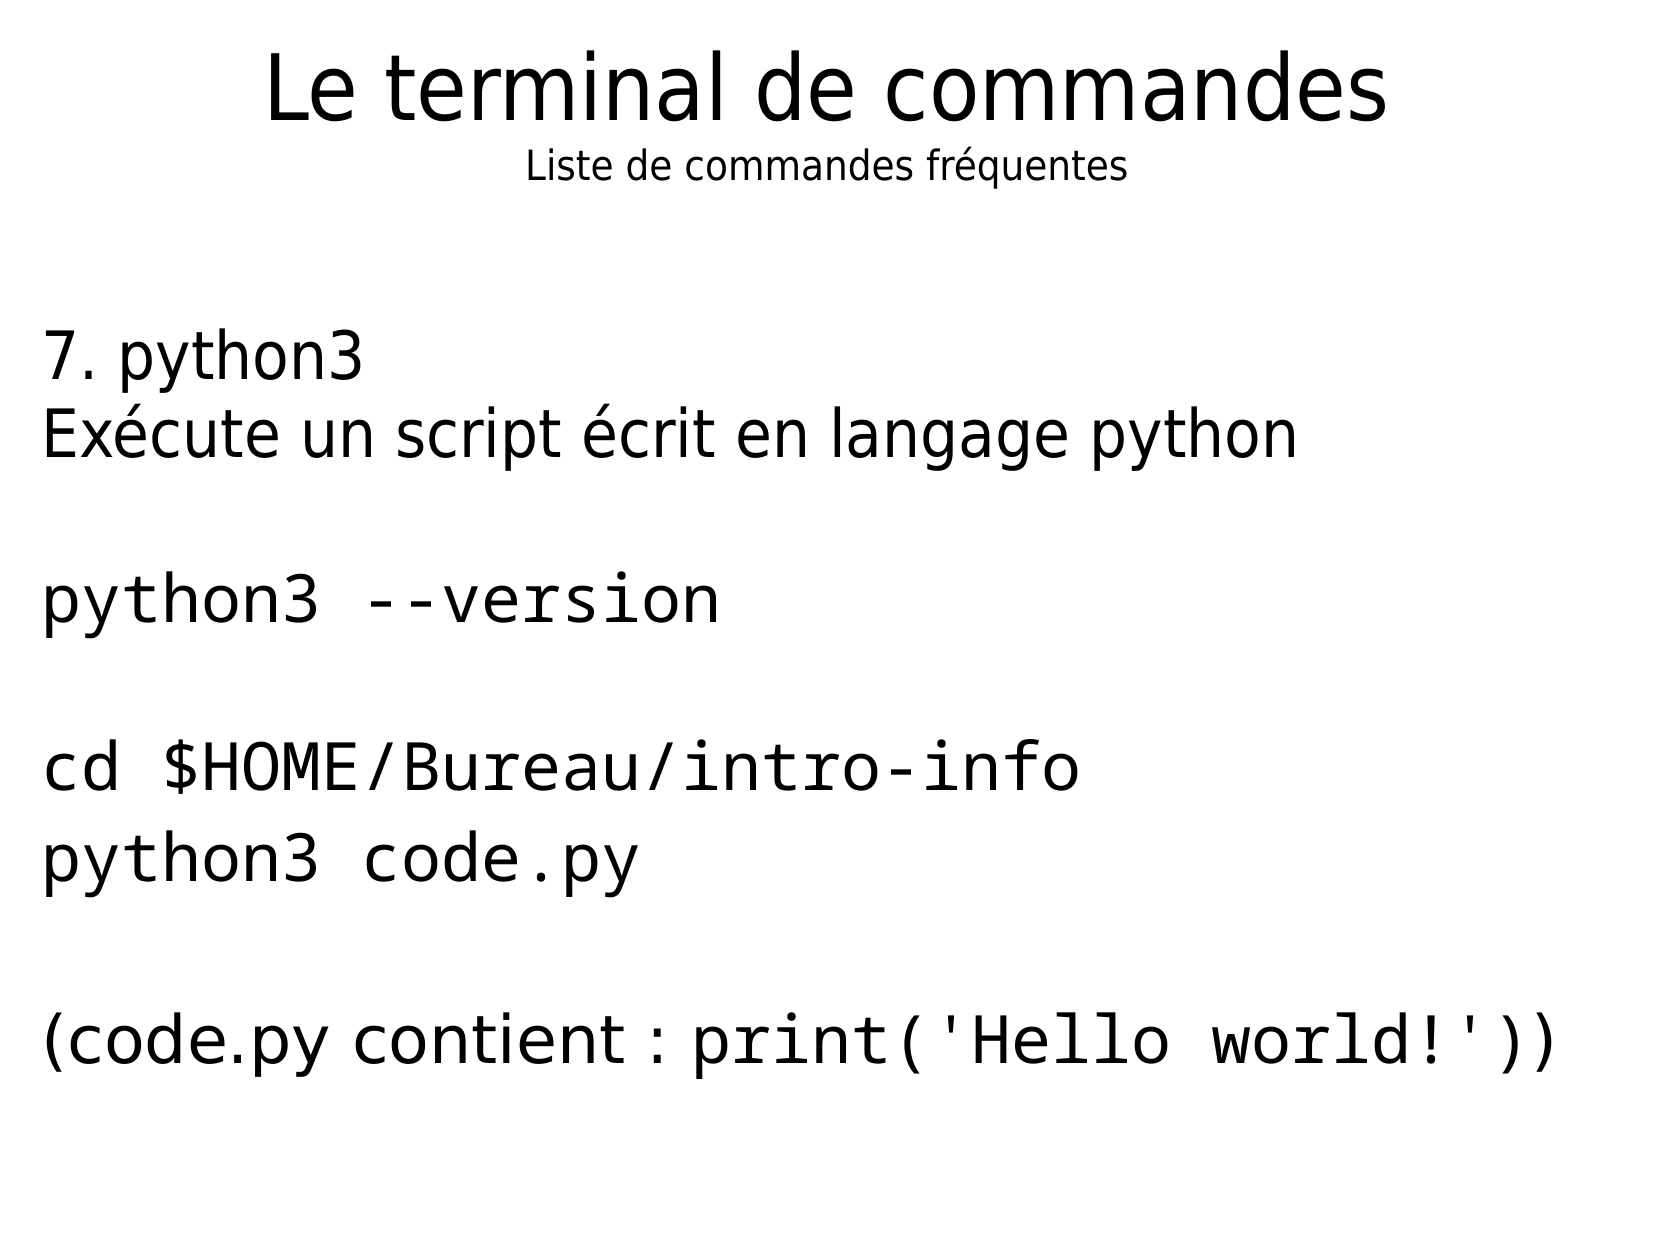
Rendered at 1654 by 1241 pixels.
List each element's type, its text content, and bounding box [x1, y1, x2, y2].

title Le terminal de commandes Liste de commandes fréquentes [41, 12, 1613, 214]
title 7. python3 Exécute un script écrit en langage python python3 --version cd $HOME/Bureau/intro-info python3 code.py (code.py contient : print('Hello world!')) [41, 240, 1613, 1201]
